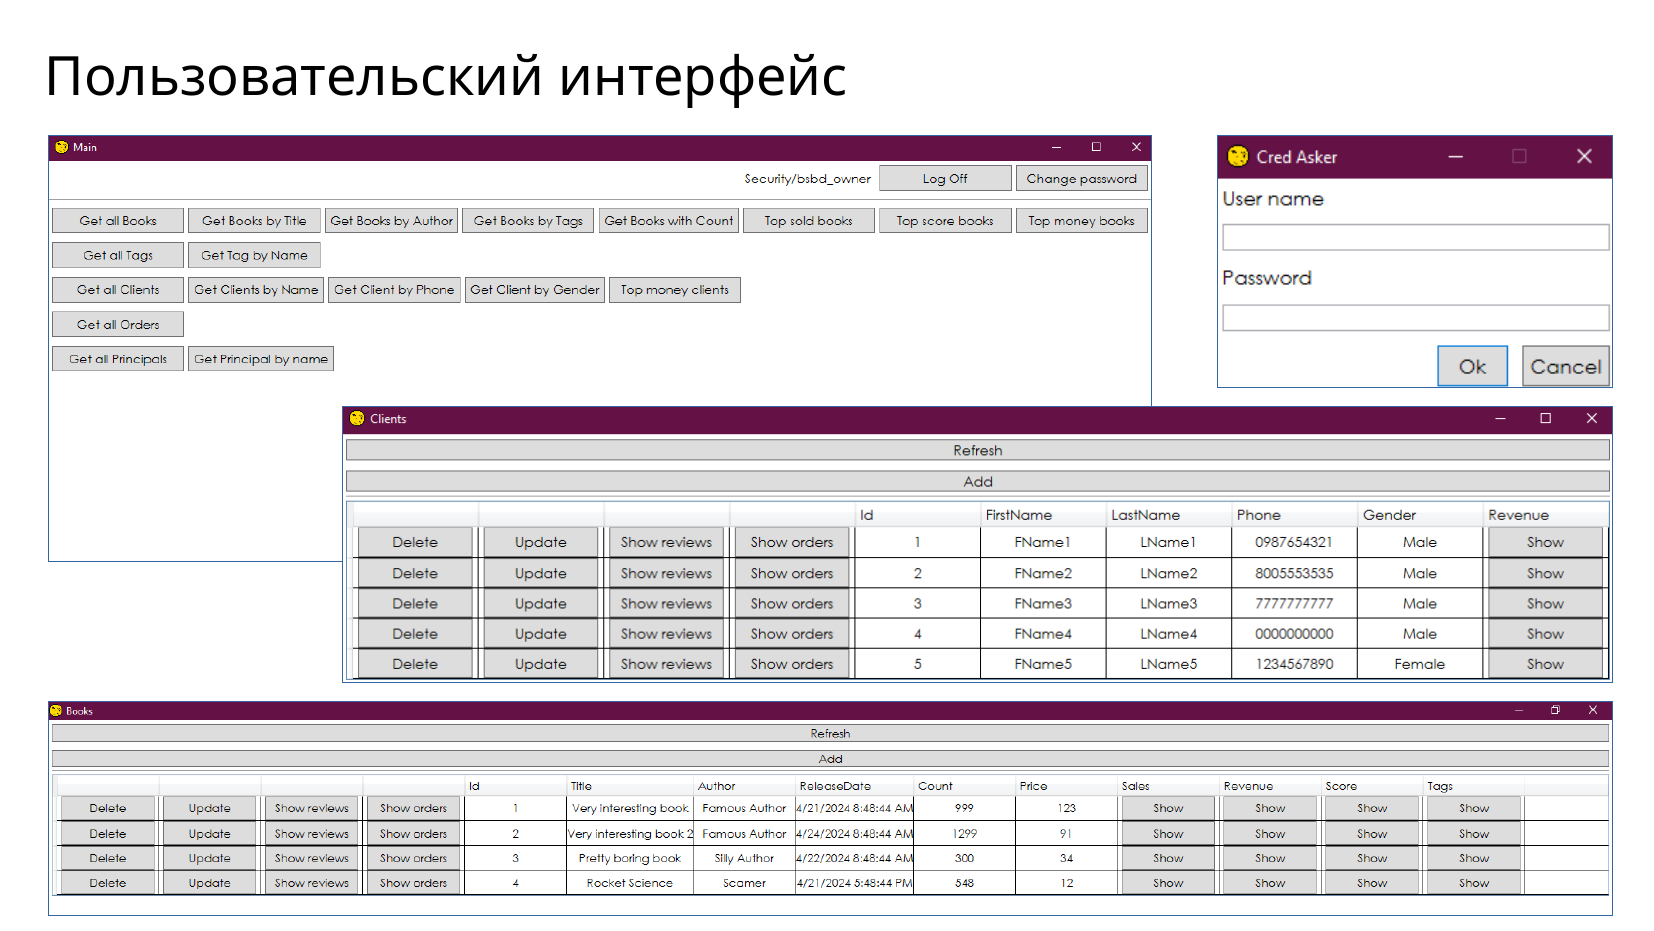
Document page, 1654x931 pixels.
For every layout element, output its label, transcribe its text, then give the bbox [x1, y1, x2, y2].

text_box Пользовательский интерфейс [29, 29, 1625, 119]
picture [48, 135, 1613, 683]
picture [48, 701, 1613, 916]
picture [1217, 135, 1613, 388]
